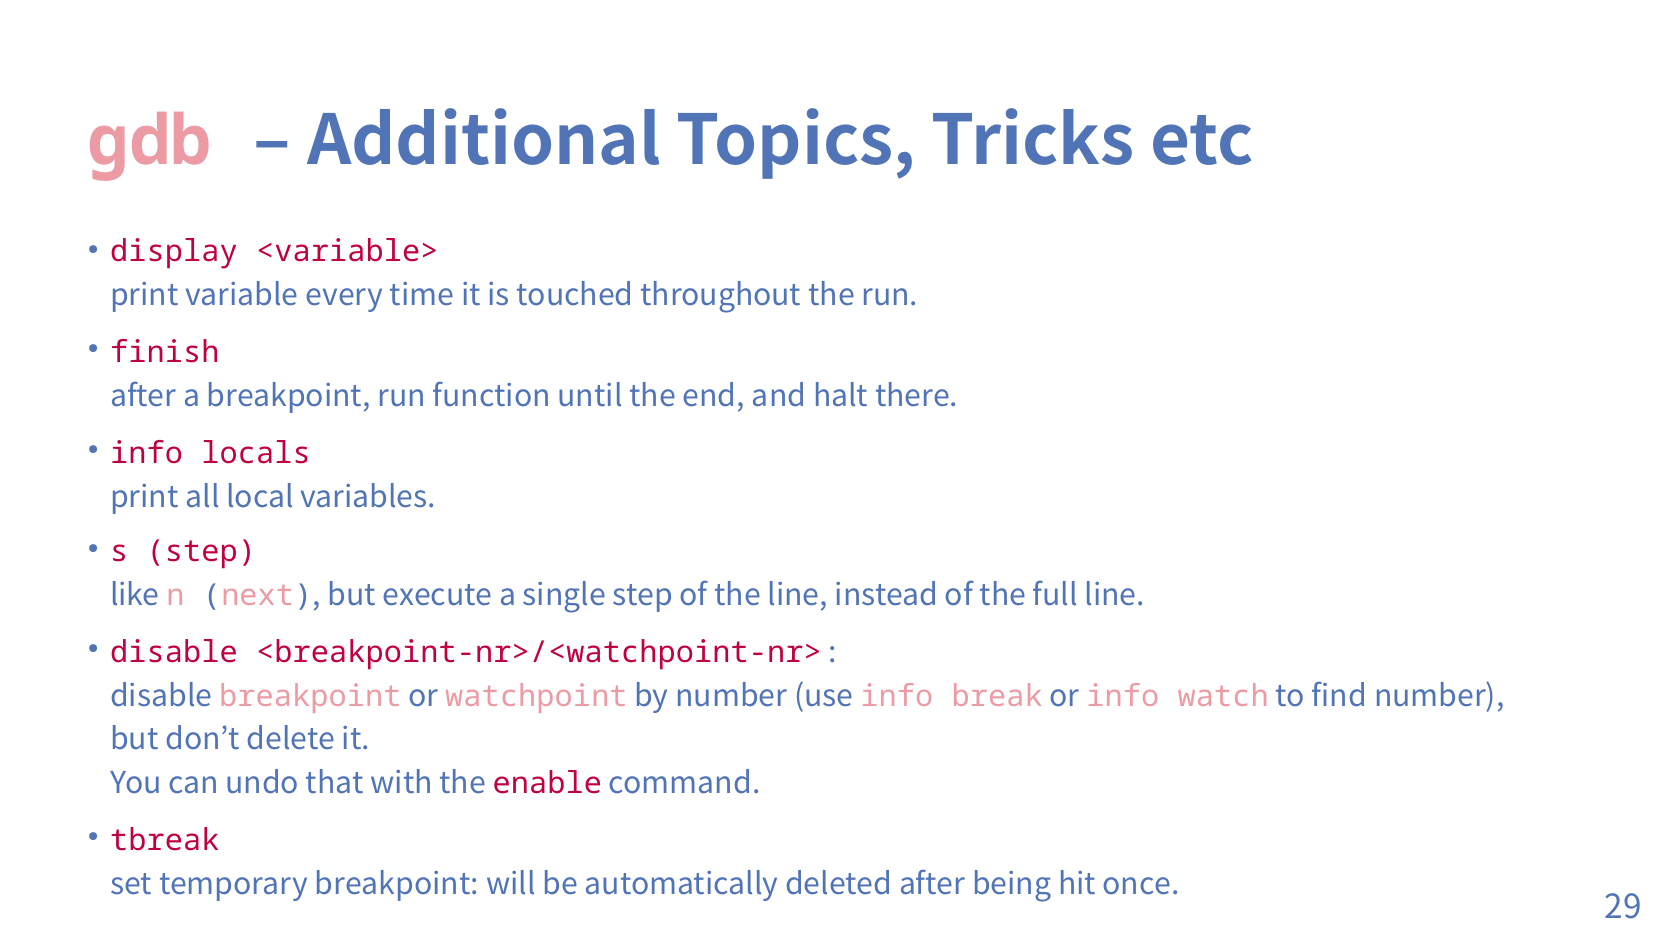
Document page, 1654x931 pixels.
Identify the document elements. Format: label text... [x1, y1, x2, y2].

list display <variable> print variable every time it is touched throughout the run. finish after a breakpoint, run function until the end, and halt there. info locals print all local variables. s (step) like n (next), but execute a single step of the line, instead of the full line. disable <breakpoint-nr>/<watchpoint-nr> : disable breakpoint or watchpoint by number (use info break or info watch to find number), but don’t delete it. You can undo that with the enable command. tbreak set temporary breakpoint: will be automatically deleted after being hit once. [87, 229, 1553, 910]
title gdb – Additional Topics, Tricks etc [87, 93, 1563, 176]
